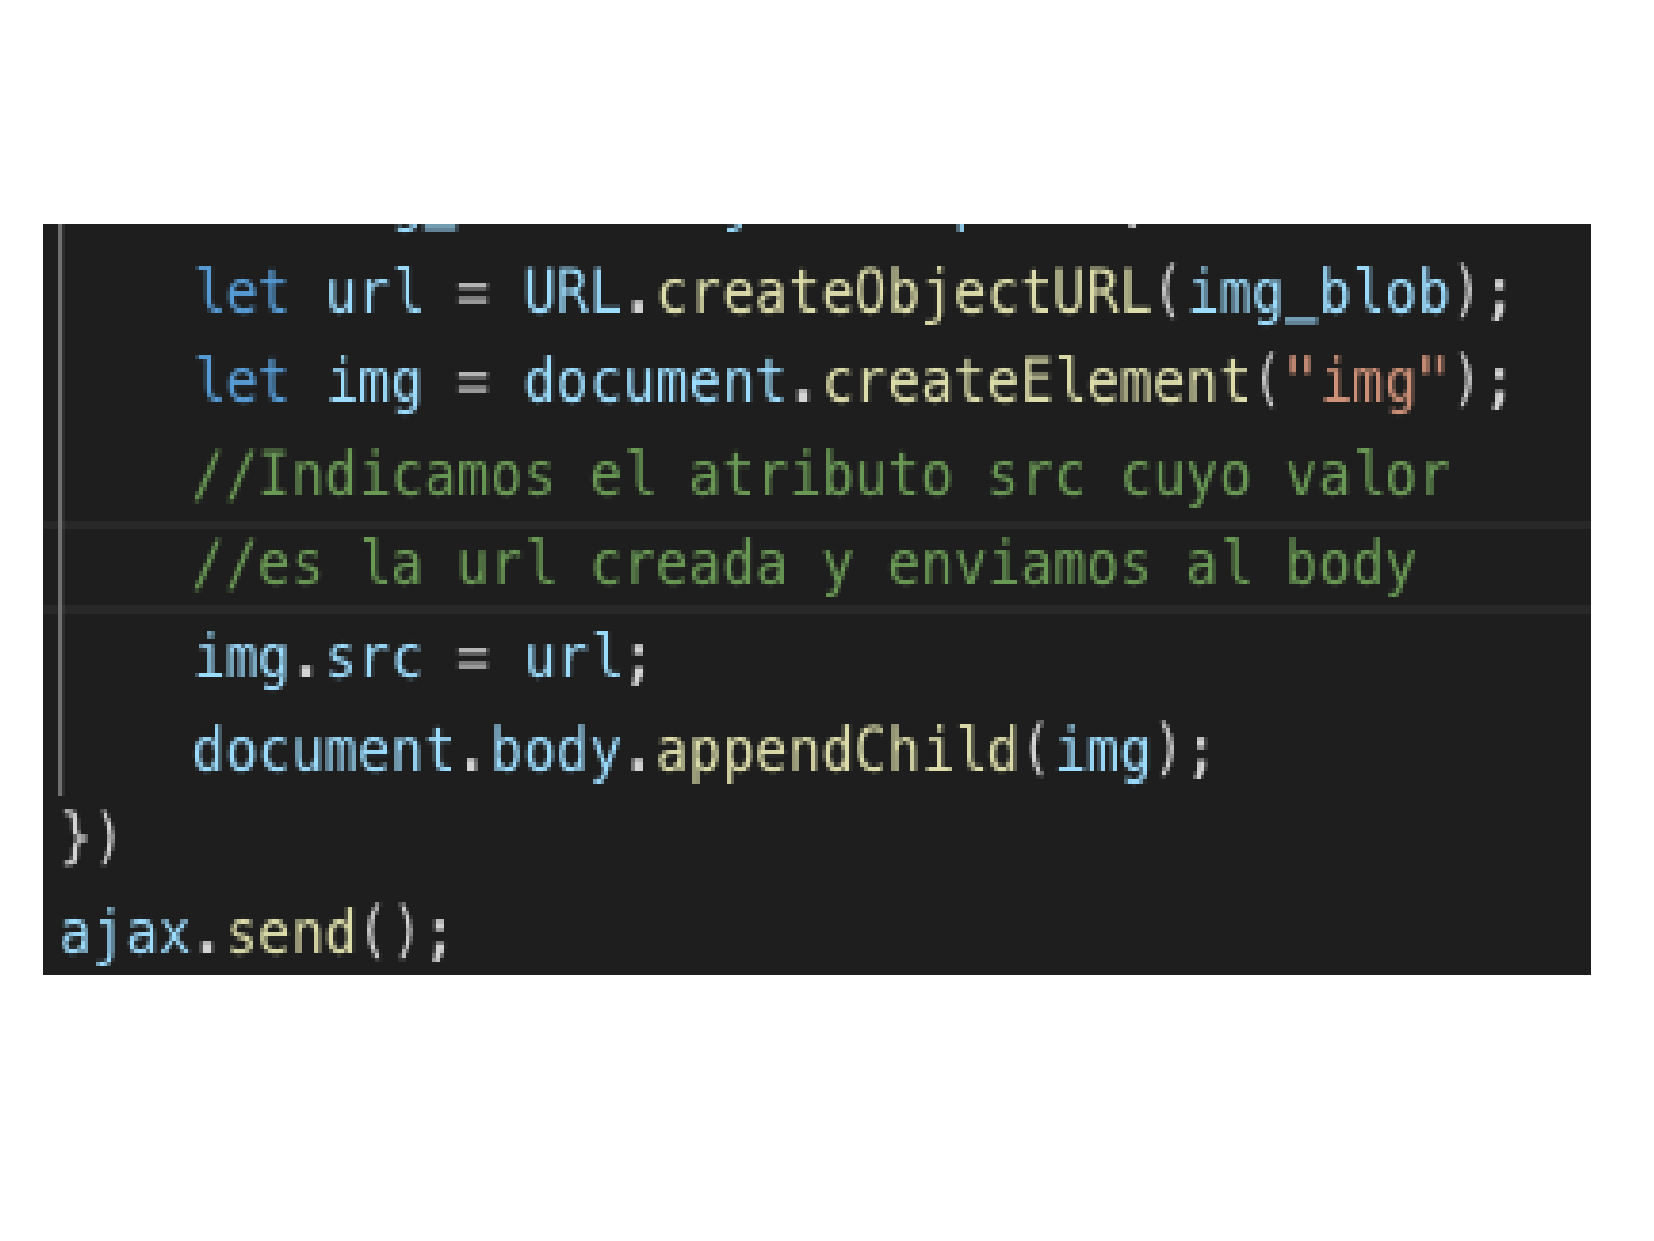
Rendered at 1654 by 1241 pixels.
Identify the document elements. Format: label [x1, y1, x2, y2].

picture [43, 224, 1591, 976]
